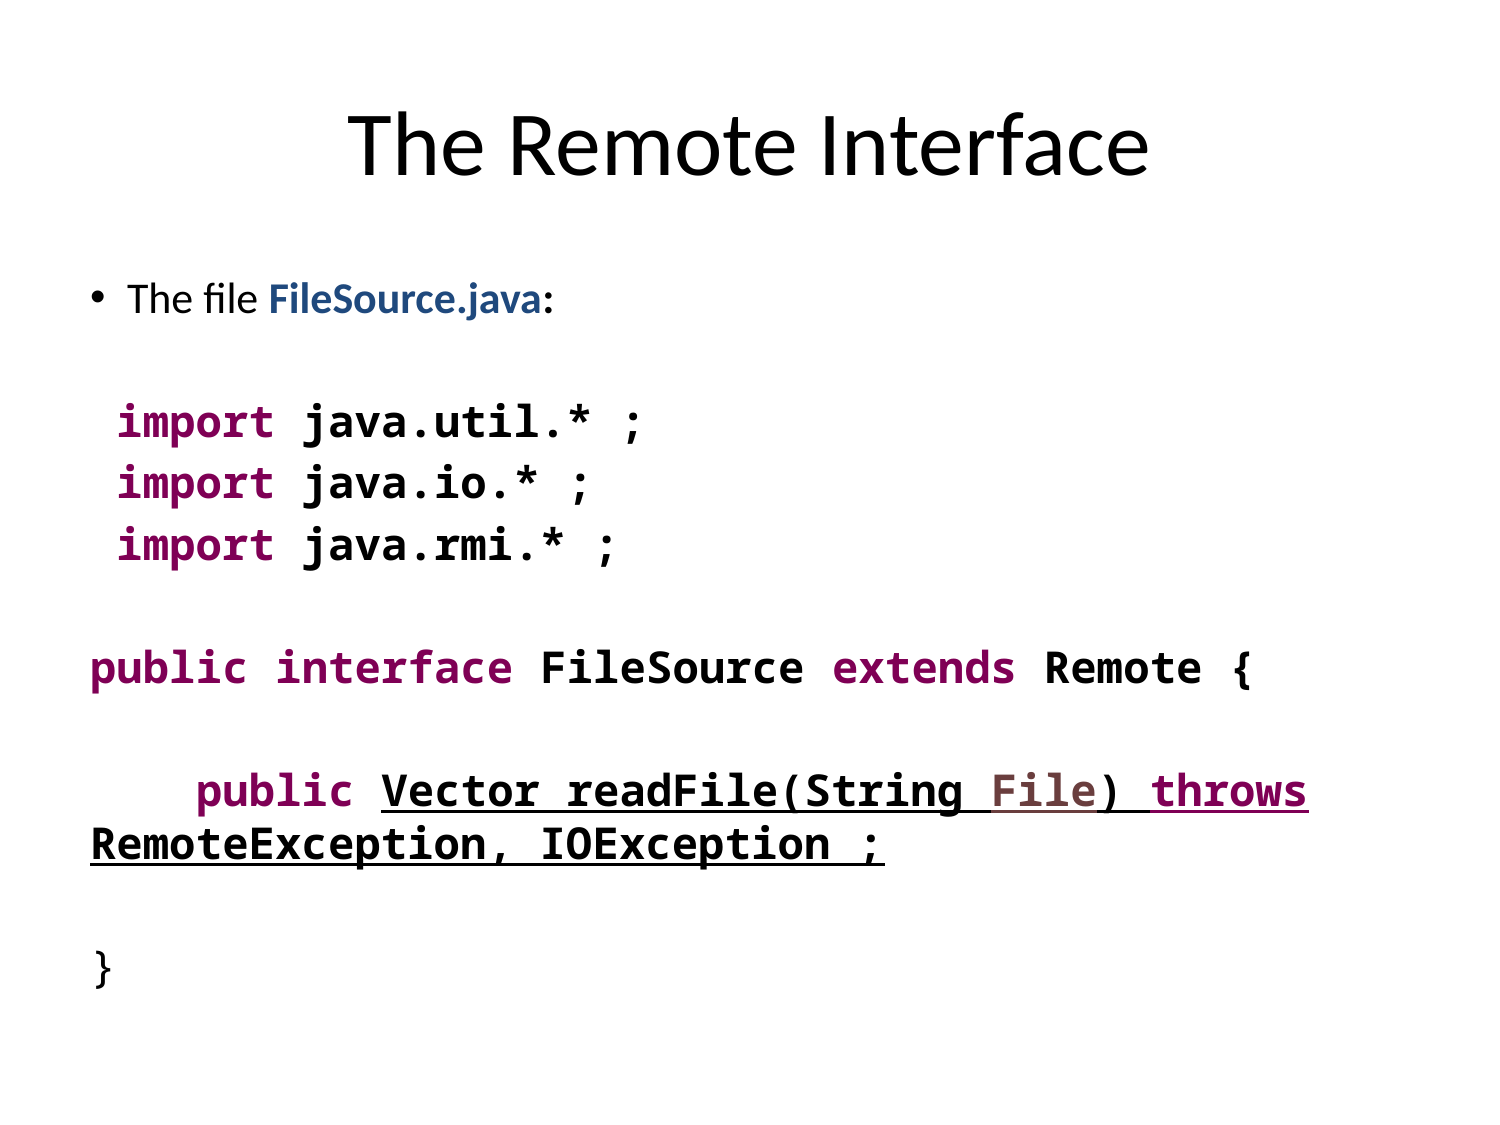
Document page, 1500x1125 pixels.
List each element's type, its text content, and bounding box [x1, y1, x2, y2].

title The Remote Interface [75, 45, 1425, 233]
list The file FileSource.java: import java.util.* ; import java.io.* ; import java.rmi.* ; public interface FileSource extends Remote { public Vector readFile(String File) throws RemoteException, IOException ; } [75, 262, 1425, 1005]
